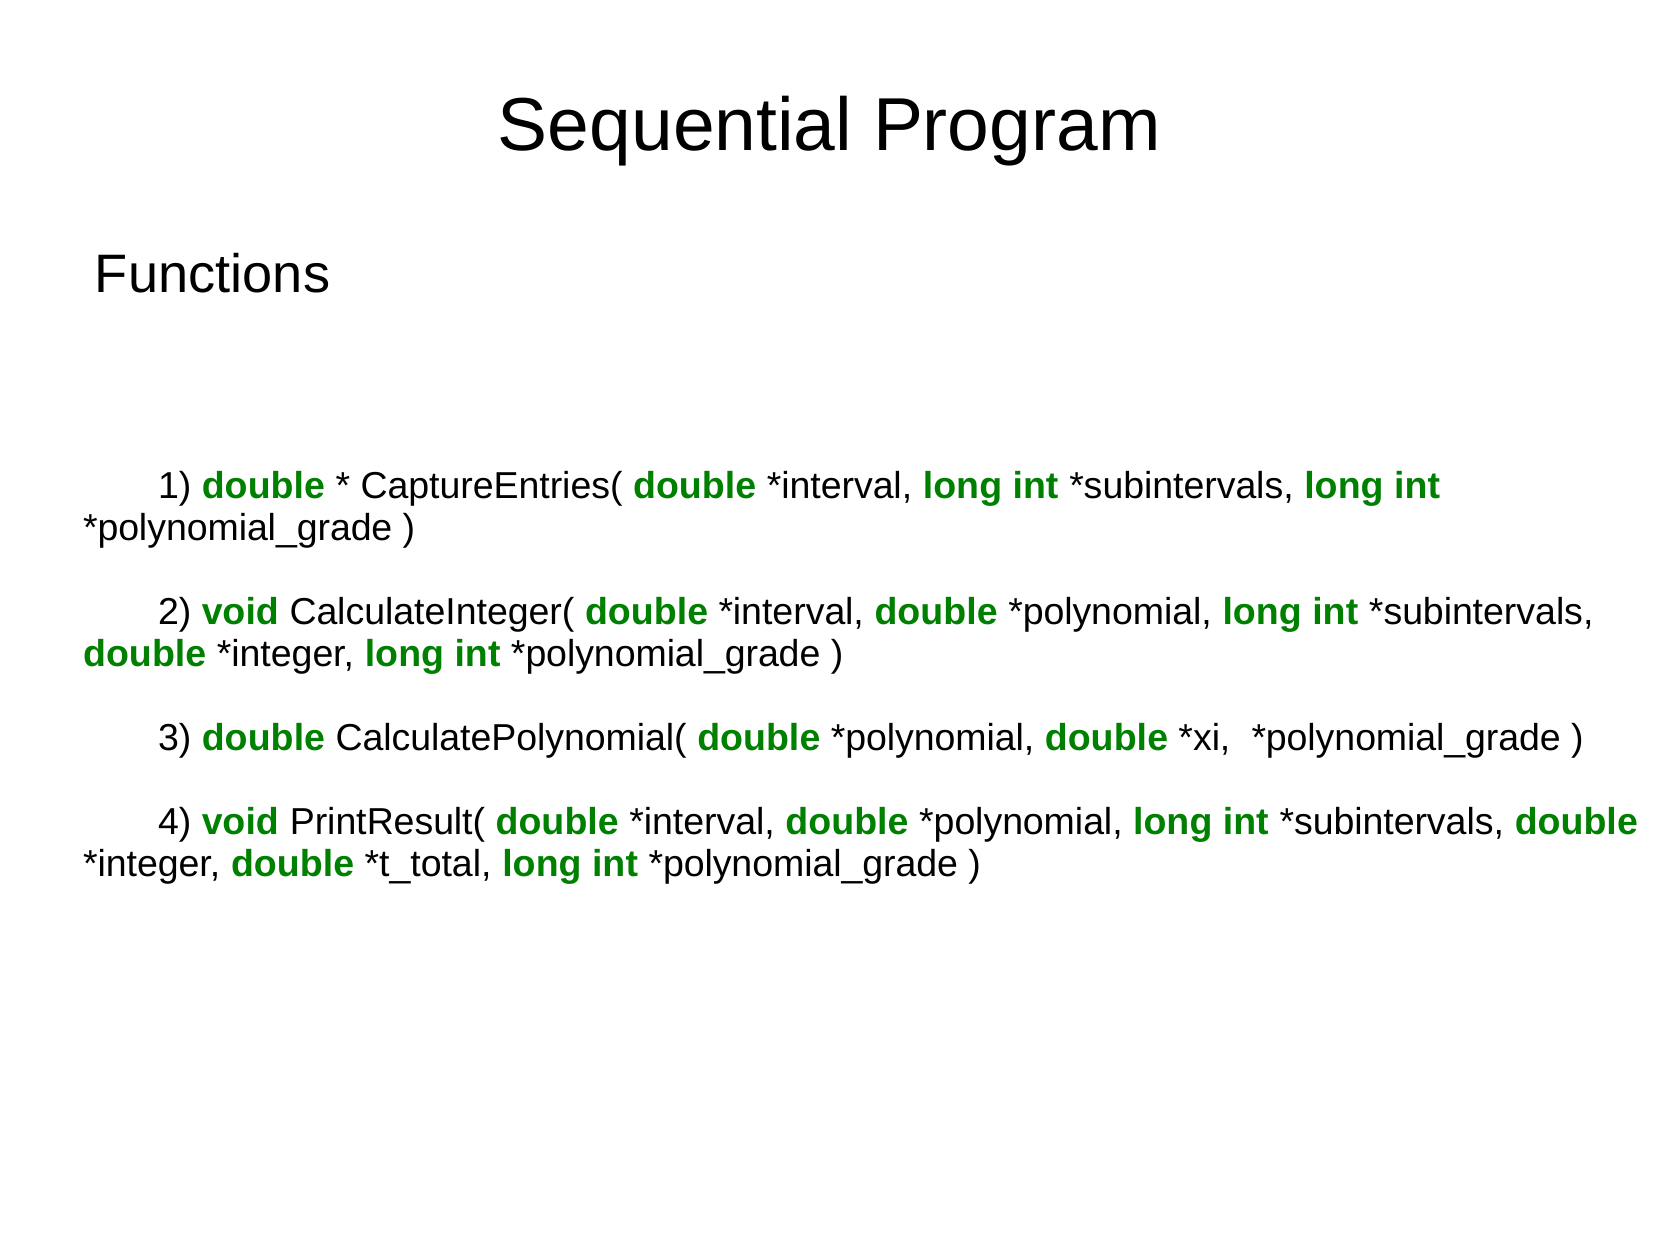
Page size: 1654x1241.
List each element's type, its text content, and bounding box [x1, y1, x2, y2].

text_box 1) double * CaptureEntries( double *interval, long int *subintervals, long int *polynomial_grade ) 2) void CalculateInteger( double *interval, double *polynomial, long int *subintervals, double *integer, long int *polynomial_grade ) 3) double CalculatePolynomial( double *polynomial, double *xi, *polynomial_grade ) 4) void PrintResult( double *interval, double *polynomial, long int *subintervals, double *integer, double *t_total, long int *polynomial_grade ) [0, 415, 1654, 945]
text_box Functions [4, 216, 1654, 316]
text_box Sequential Program [4, 75, 1654, 174]
